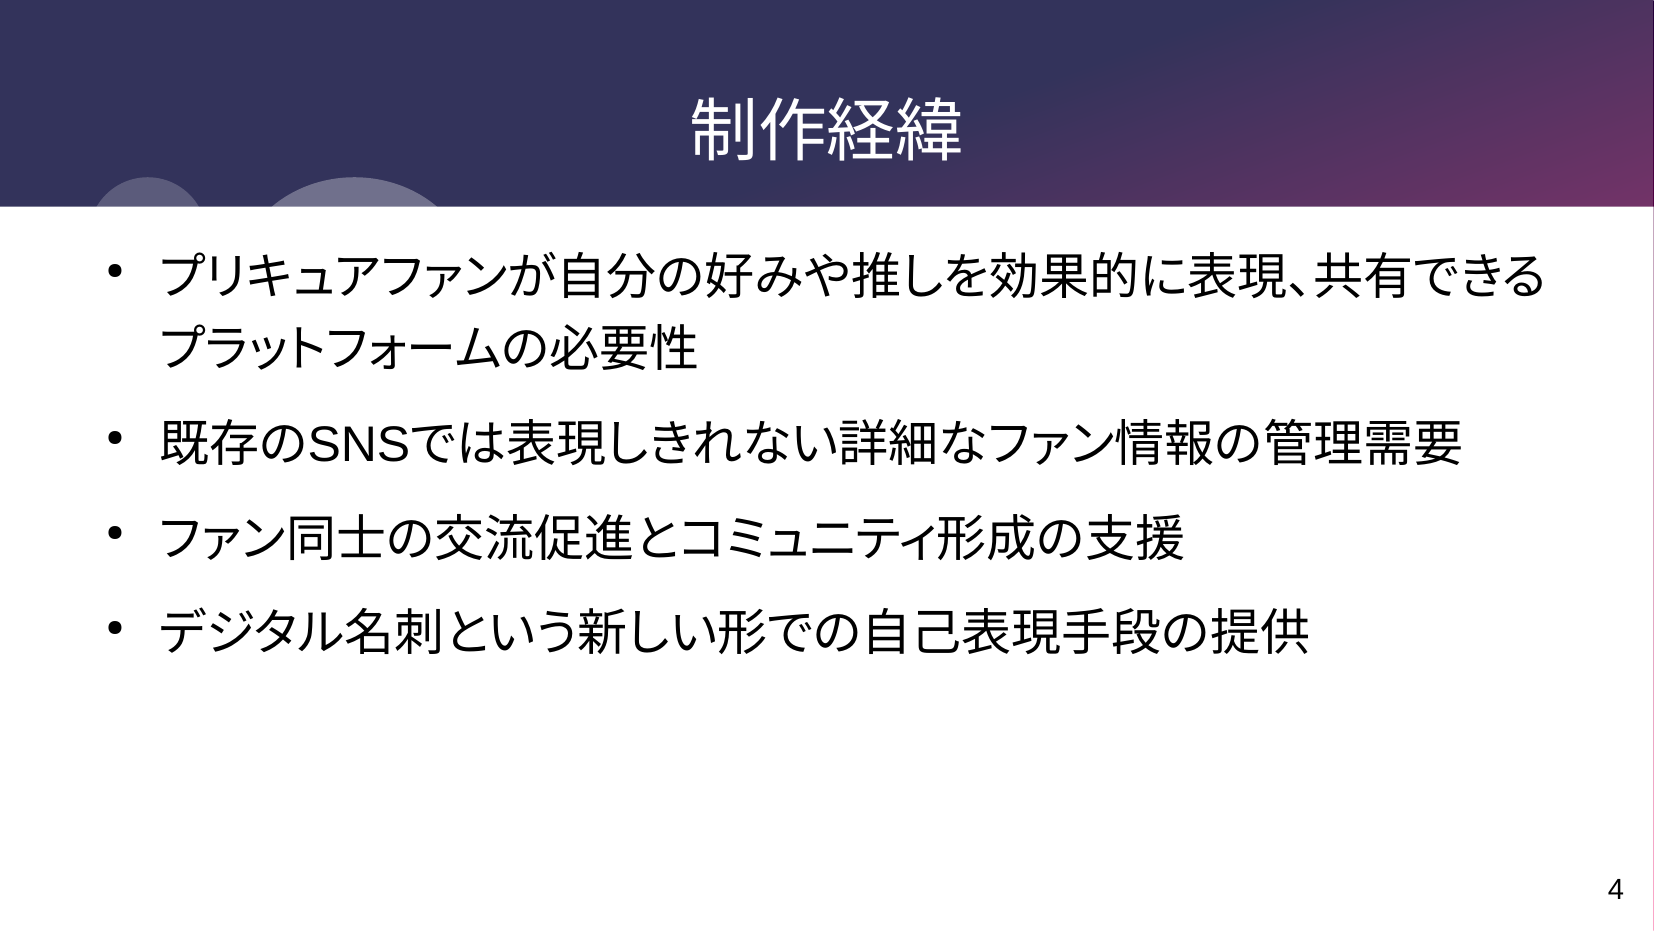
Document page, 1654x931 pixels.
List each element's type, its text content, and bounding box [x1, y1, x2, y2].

title 制作経緯 [88, 44, 1565, 207]
list プリキュアファンが自分の好みや推しを効果的に表現、共有できるプラットフォームの必要性 既存のSNSでは表現しきれない詳細なファン情報の管理需要 ファン同士の交流促進とコミュニティ形成の支援 デジタル名刺という新しい形での自己表現手段の提供 [88, 236, 1565, 827]
